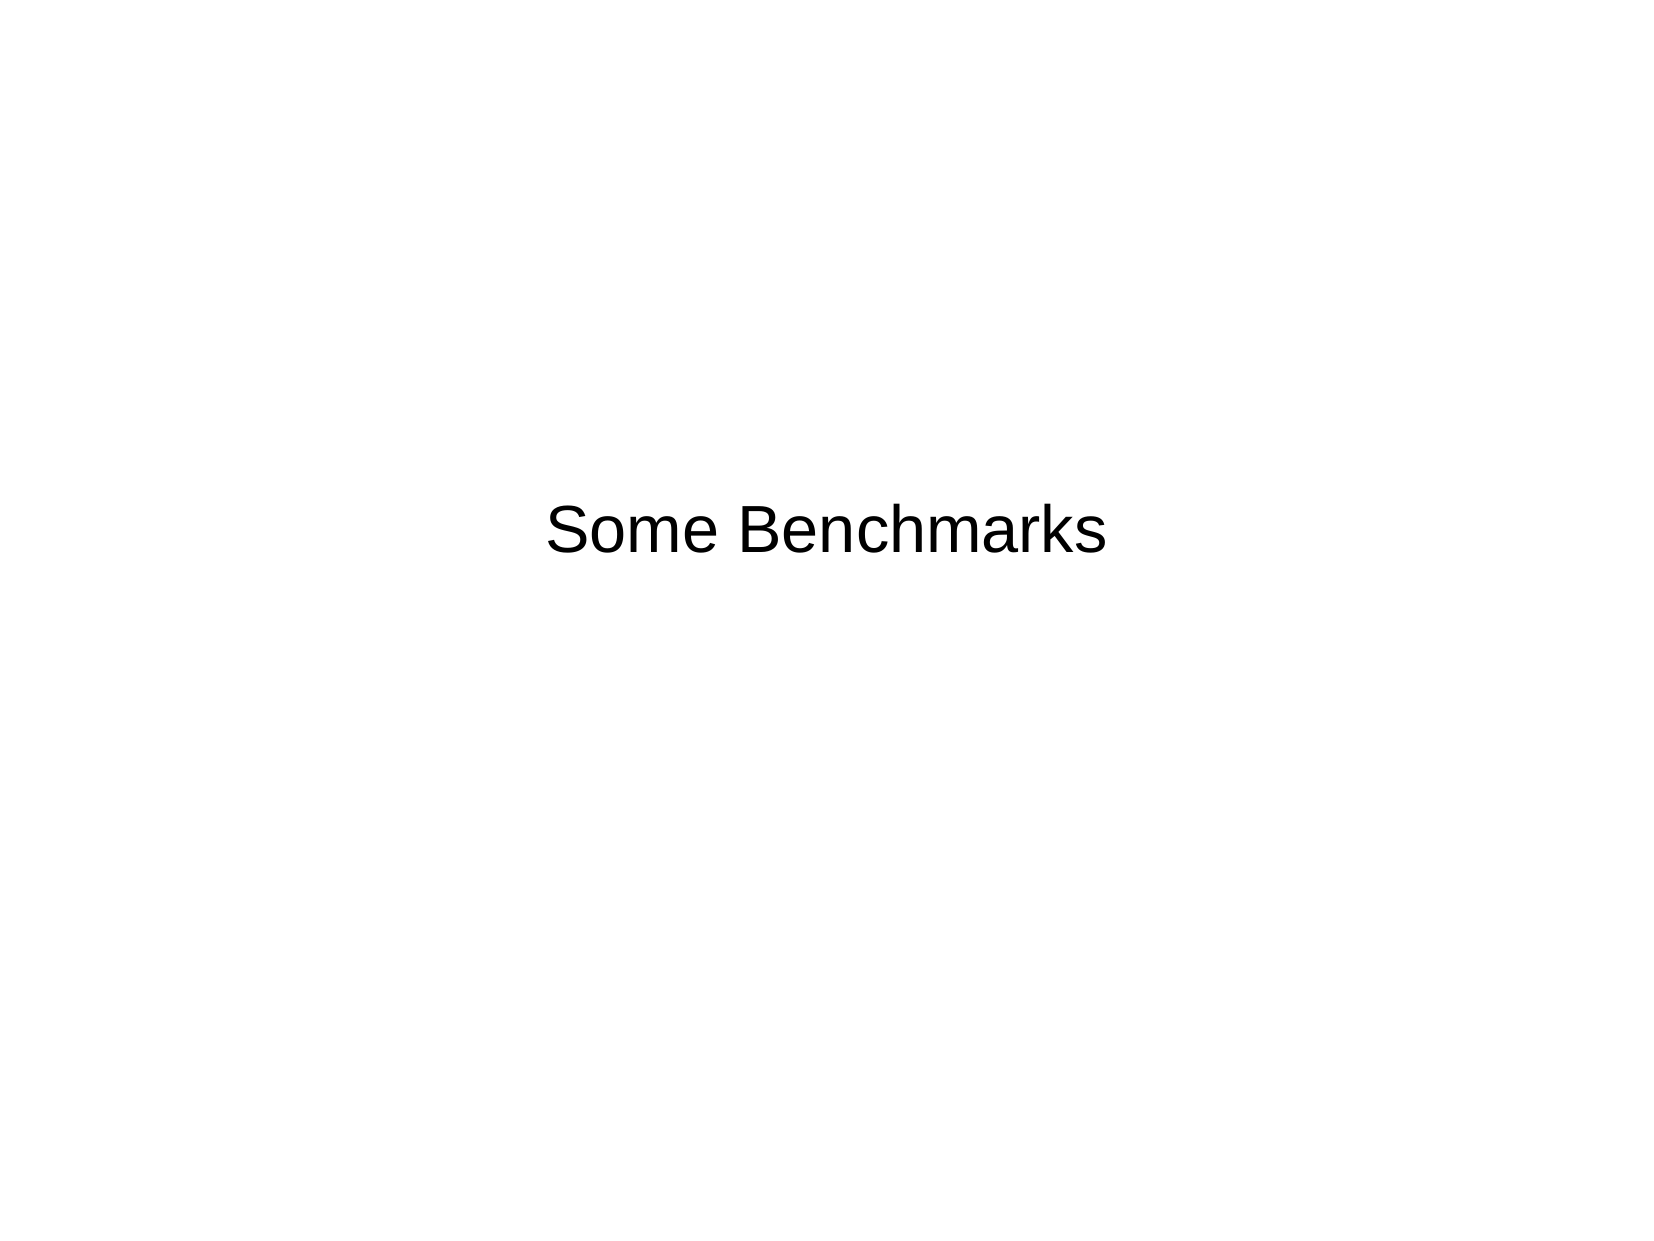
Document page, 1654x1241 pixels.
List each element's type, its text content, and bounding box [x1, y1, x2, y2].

subtitle Some Benchmarks [82, 49, 1571, 1010]
